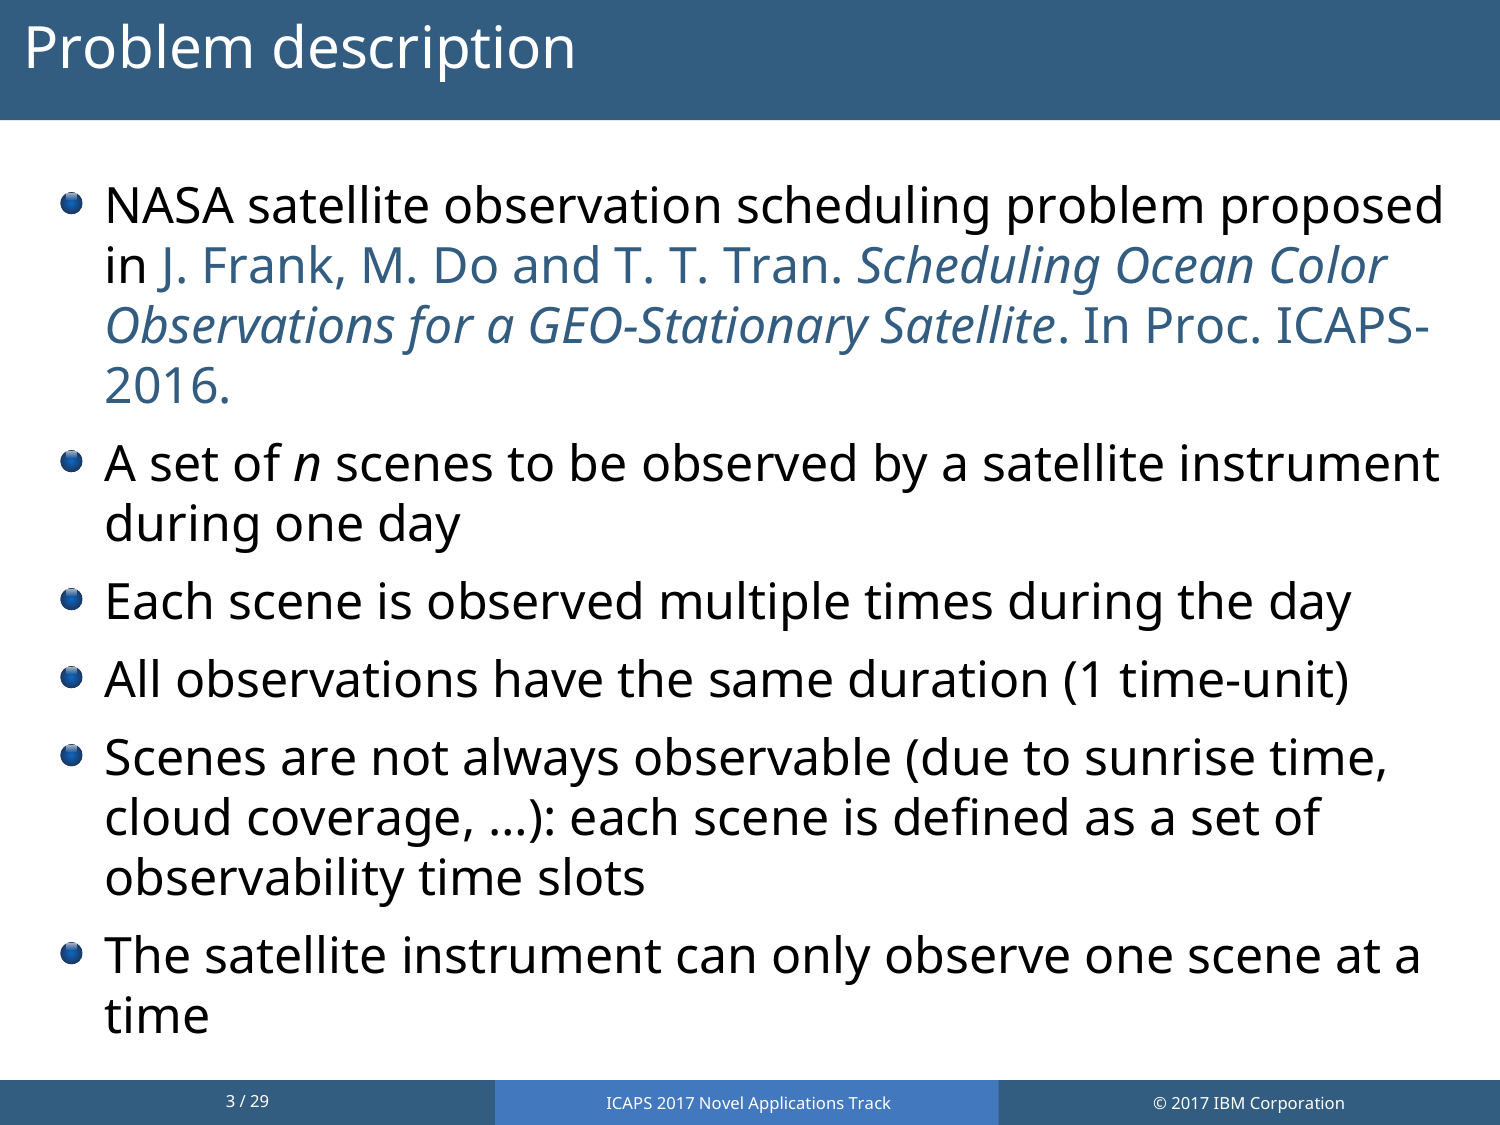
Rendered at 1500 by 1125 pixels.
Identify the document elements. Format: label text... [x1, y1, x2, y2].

list NASA satellite observation scheduling problem proposed in J. Frank, M. Do and T. T. Tran. Scheduling Ocean Color Observations for a GEO-Stationary Satellite. In Proc. ICAPS-2016. A set of n scenes to be observed by a satellite instrument during one day Each scene is observed multiple times during the day All observations have the same duration (1 time-unit) Scenes are not always observable (due to sunrise time, cloud coverage, …): each scene is defined as a set of observability time slots The satellite instrument can only observe one scene at a time [45, 165, 1471, 1095]
title Problem description [0, 0, 1500, 121]
